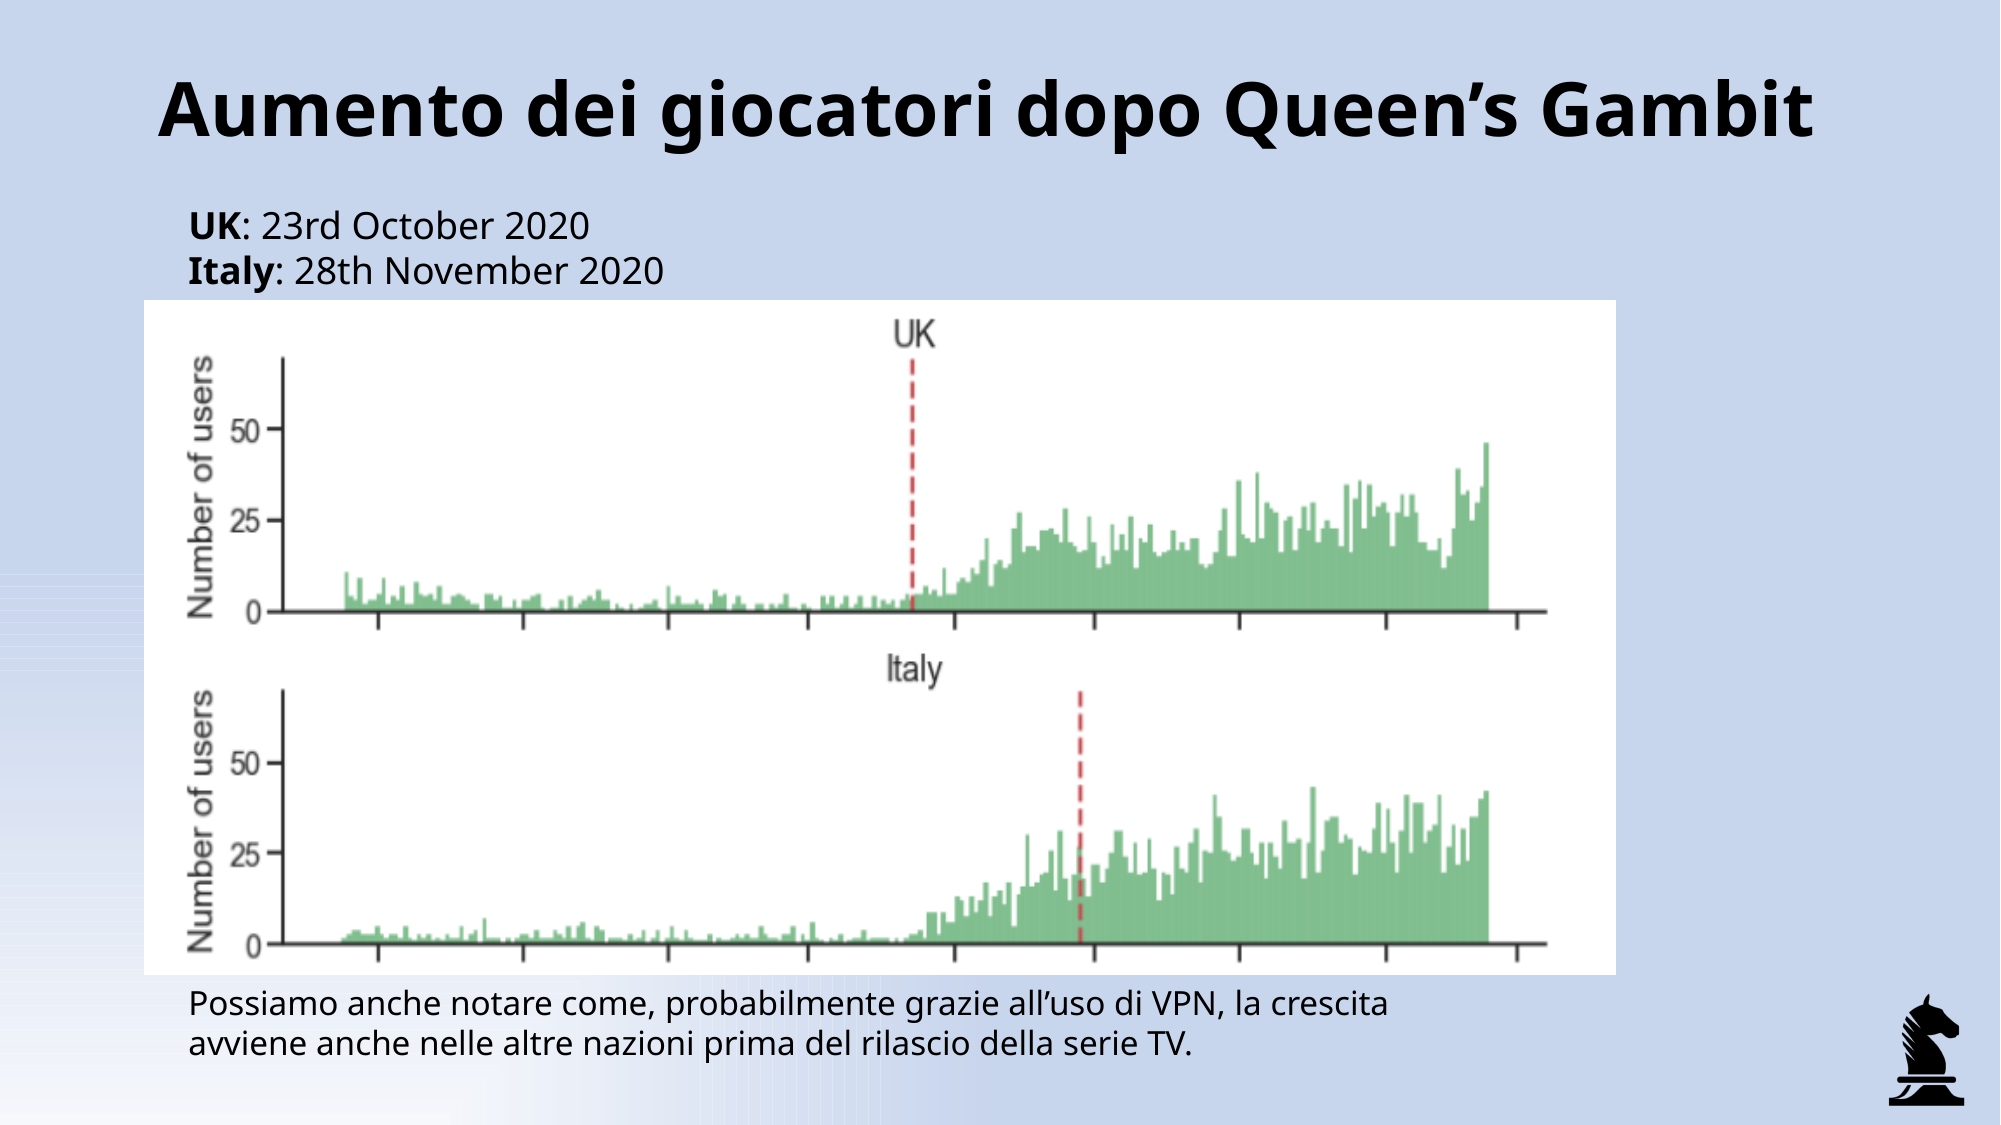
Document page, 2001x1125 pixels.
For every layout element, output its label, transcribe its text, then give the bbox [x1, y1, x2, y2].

picture [144, 300, 1616, 976]
text_box Possiamo anche notare come, probabilmente grazie all’uso di VPN, la crescita avviene anche nelle altre nazioni prima del rilascio della serie TV. [173, 975, 1408, 1071]
text_box UK: 23rd October 2020 Italy: 28th November 2020 [173, 194, 684, 301]
text_box Aumento dei giocatori dopo Queen’s Gambit [144, 54, 1856, 161]
picture [1850, 975, 2000, 1125]
